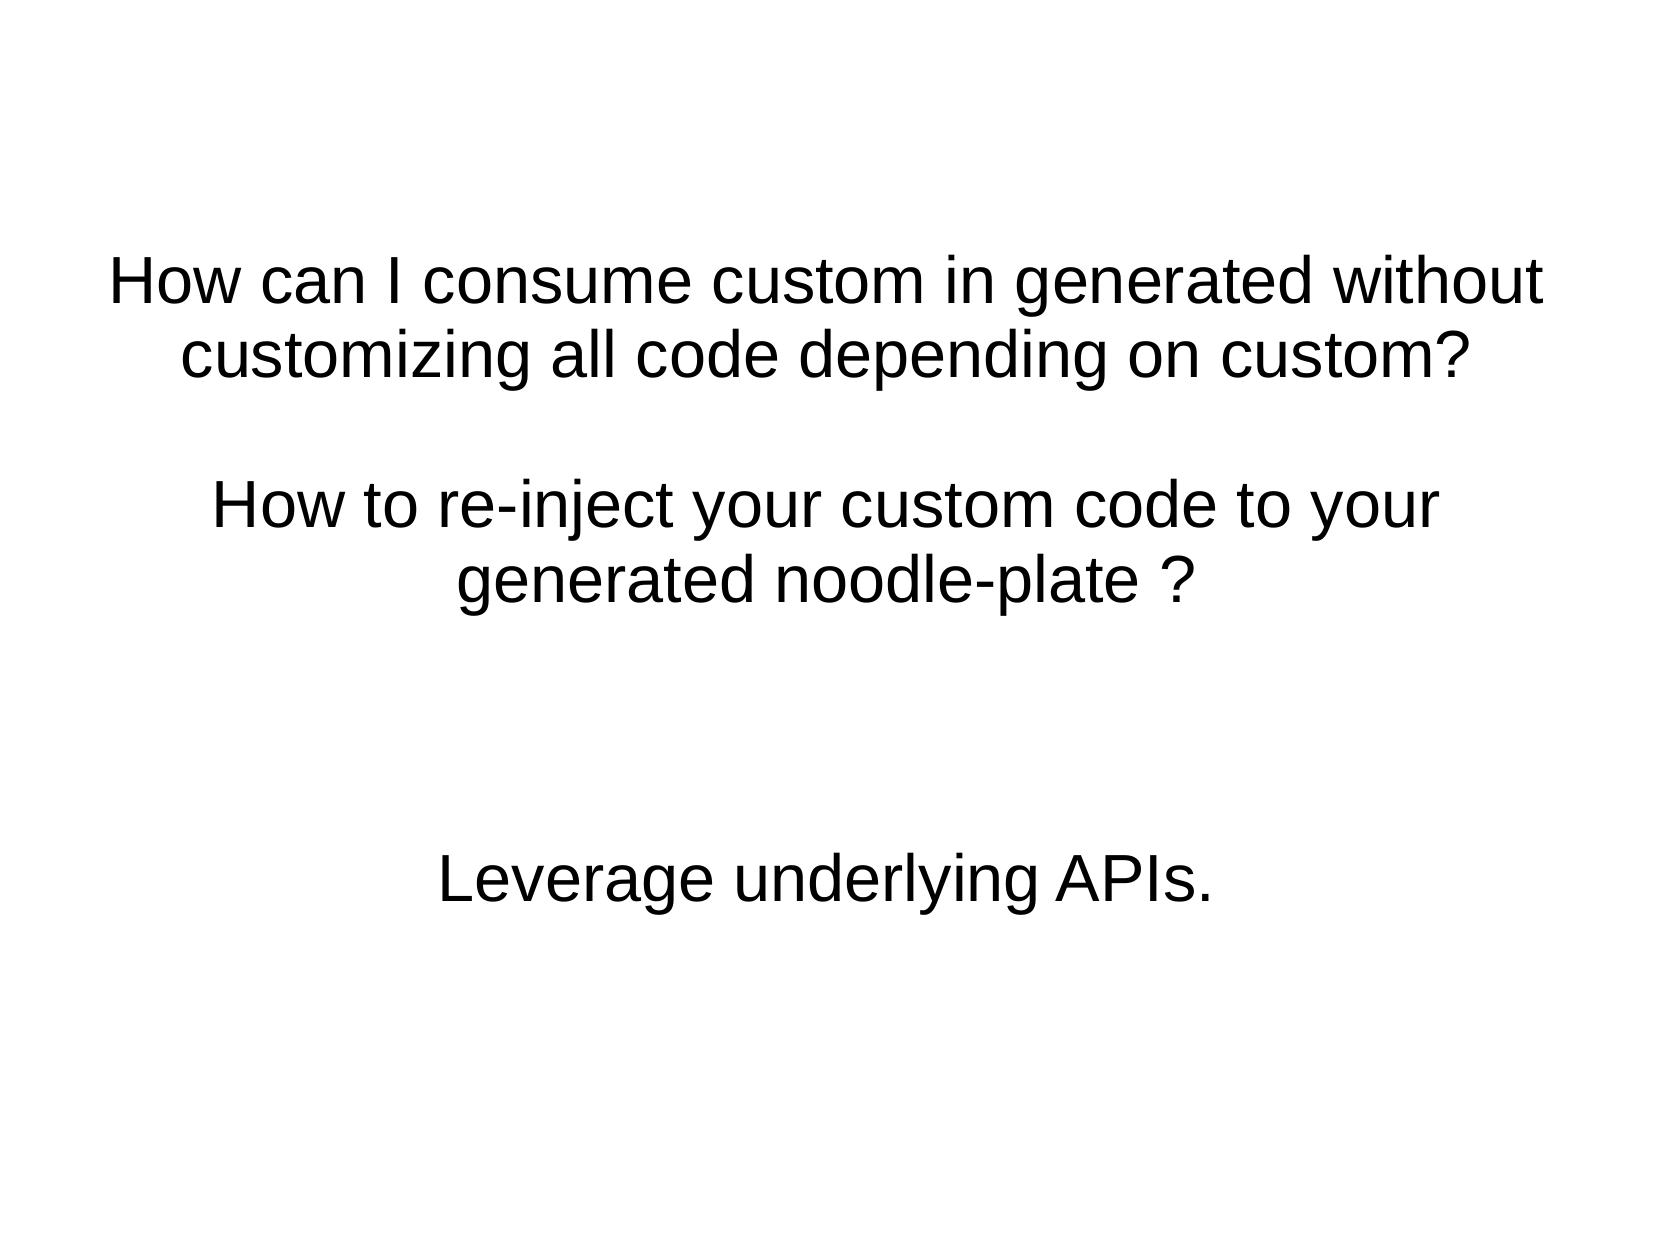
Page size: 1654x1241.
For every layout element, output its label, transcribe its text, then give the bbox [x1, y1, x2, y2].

subtitle How can I consume custom in generated without customizing all code depending on custom? How to re-inject your custom code to your generated noodle-plate ? Leverage underlying APIs. [82, 49, 1571, 1109]
